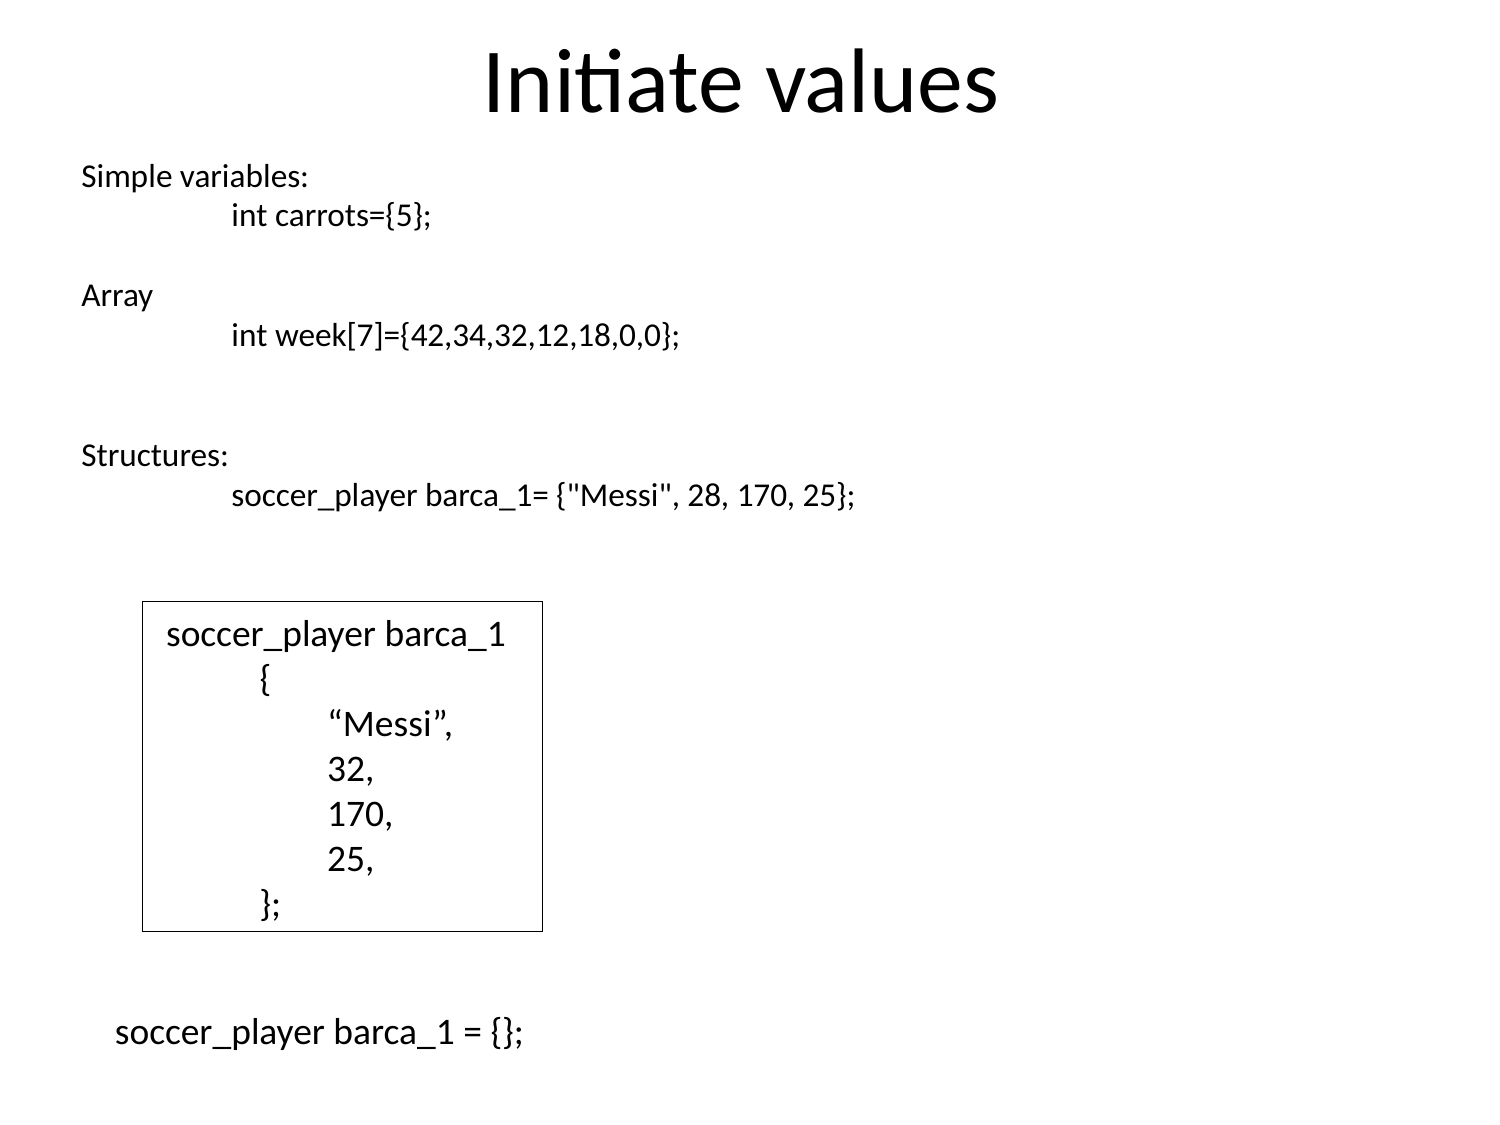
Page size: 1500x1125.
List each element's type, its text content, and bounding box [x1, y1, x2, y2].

text_box soccer_player barca_1 = {}; [100, 999, 540, 1060]
title Initiate values [66, 0, 1417, 170]
text_box soccer_player barca_1 { “Messi”, 32, 170, 25, }; [142, 601, 543, 932]
text_box Simple variables: int carrots={5}; Array int week[7]={42,34,32,12,18,0,0}; Structures: soccer_player barca_1= {"Messi", 28, 170, 25}; [66, 146, 1480, 521]
